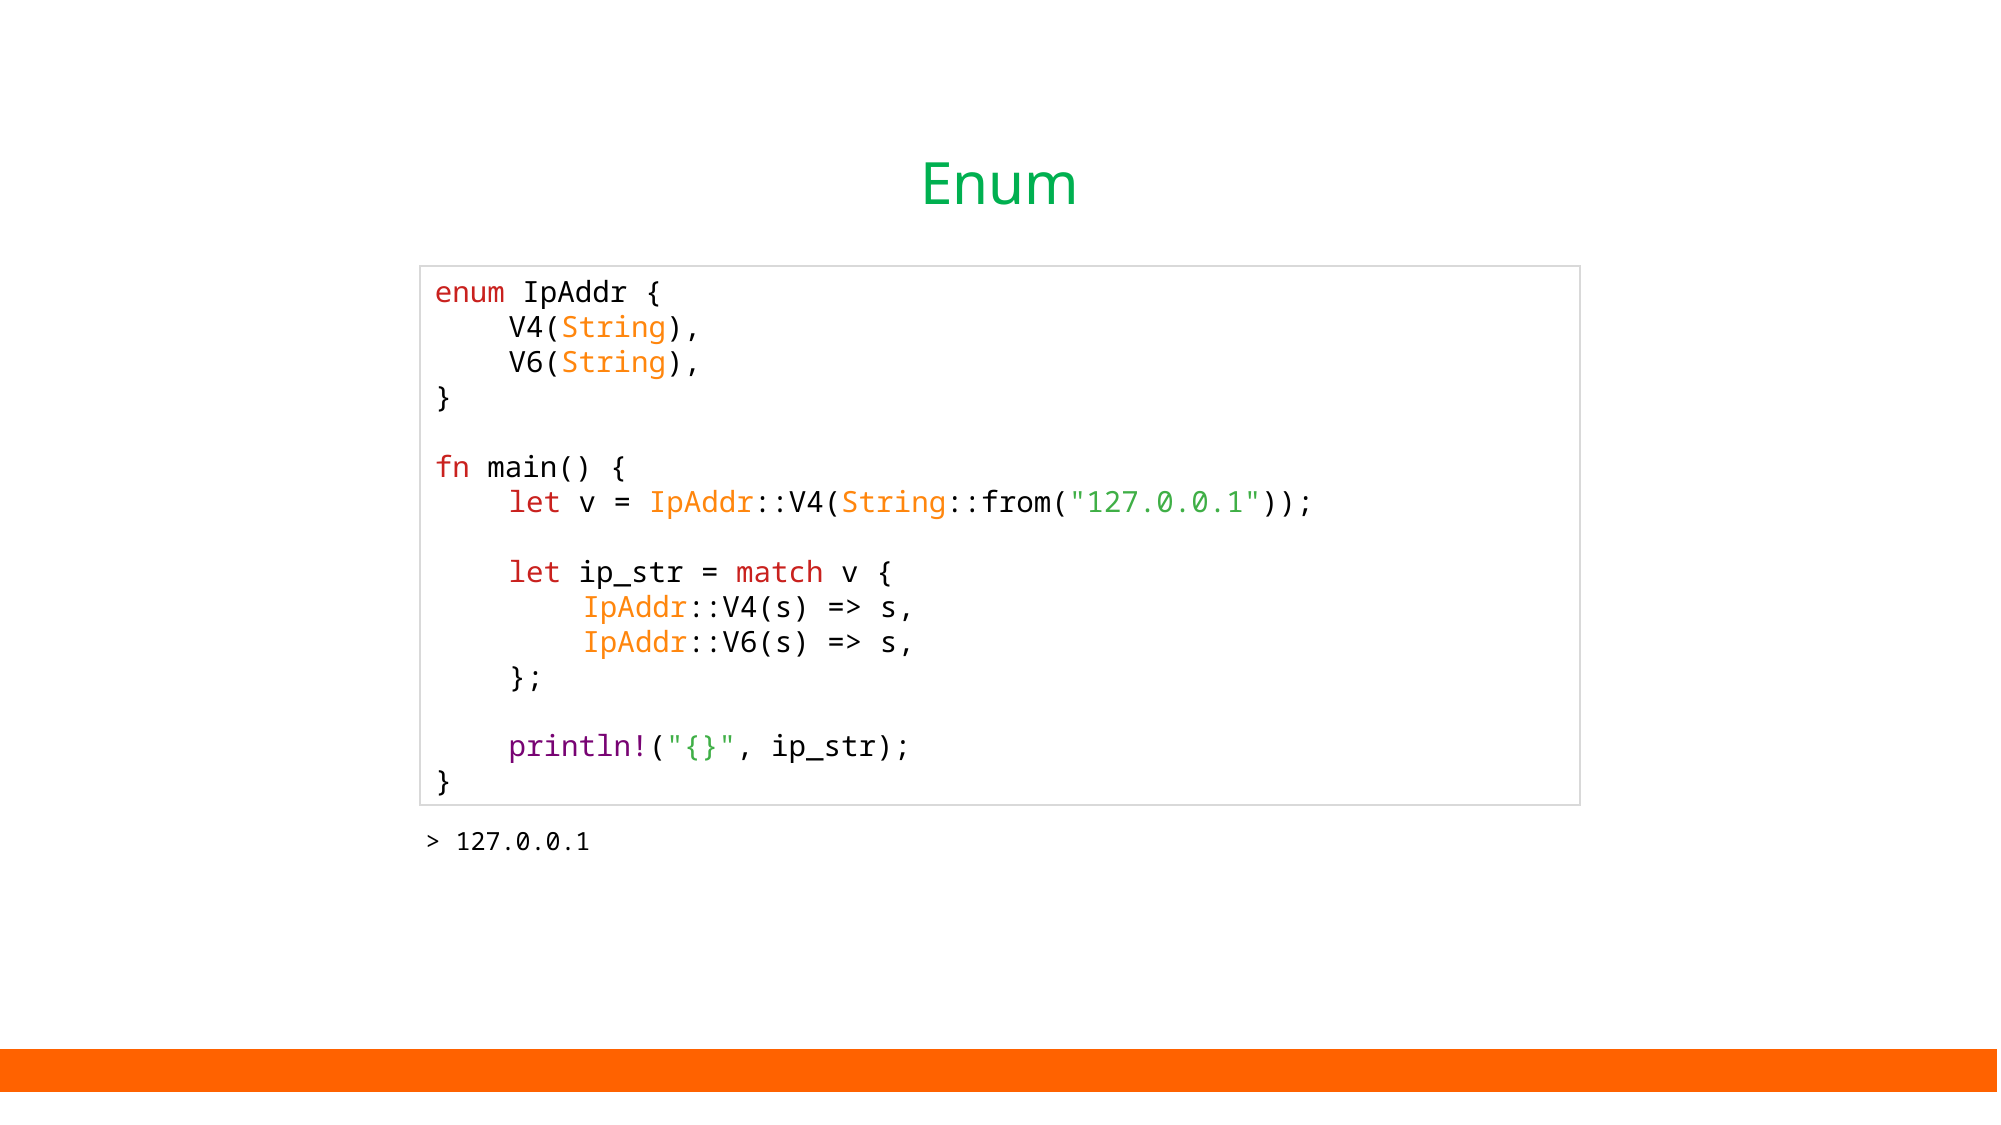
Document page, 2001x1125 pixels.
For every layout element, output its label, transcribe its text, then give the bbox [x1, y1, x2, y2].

text_box enum IpAddr { V4(String), V6(String), } fn main() { let v = IpAddr::V4(String::from("127.0.0.1")); let ip_str = match v { IpAddr::V4(s) => s, IpAddr::V6(s) => s, }; println!("{}", ip_str); } [419, 265, 1581, 806]
text_box [0, 1049, 1997, 1092]
text_box > 127.0.0.1 [410, 816, 591, 857]
list Enum [420, 146, 1580, 237]
